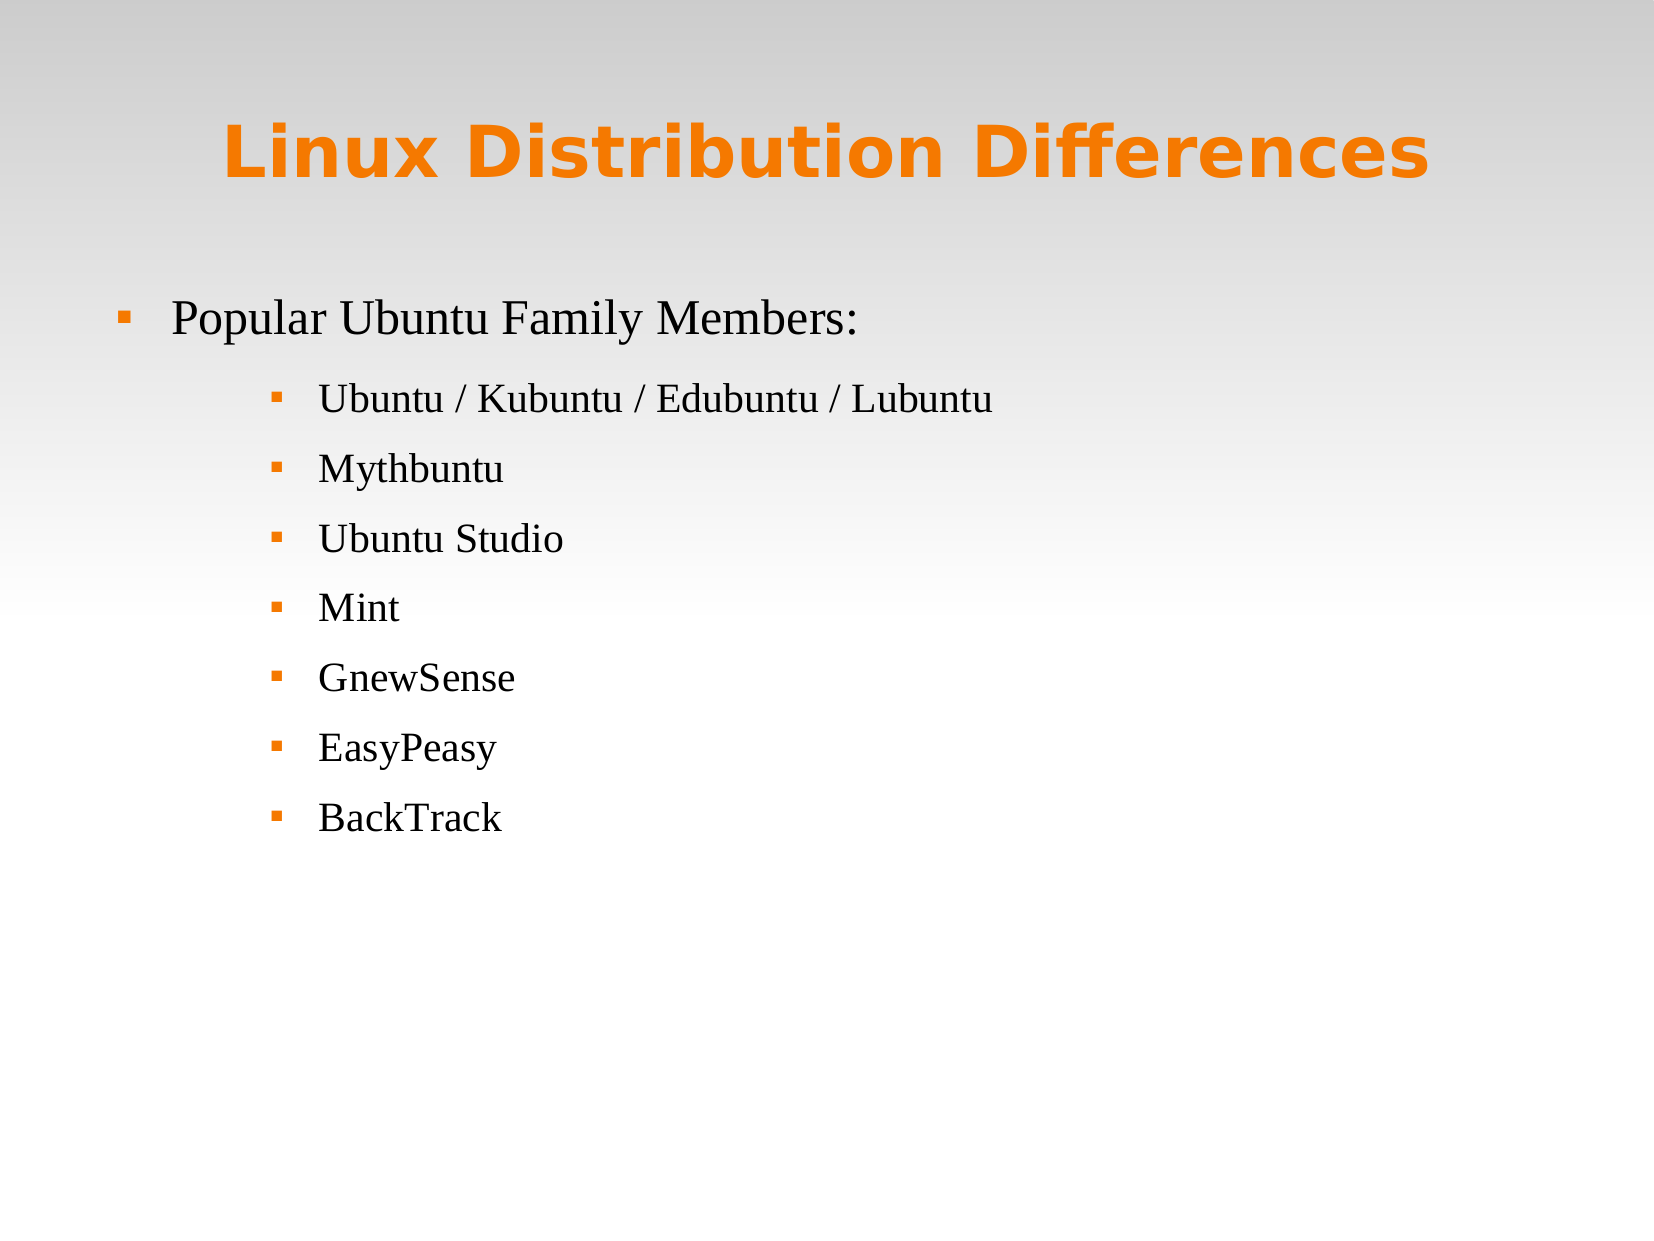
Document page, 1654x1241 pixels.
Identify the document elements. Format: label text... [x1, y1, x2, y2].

list Popular Ubuntu Family Members: Ubuntu / Kubuntu / Edubuntu / Lubuntu Mythbuntu Ubuntu Studio Mint GnewSense EasyPeasy BackTrack [82, 290, 1571, 1109]
title Linux Distribution Differences [82, 49, 1571, 257]
